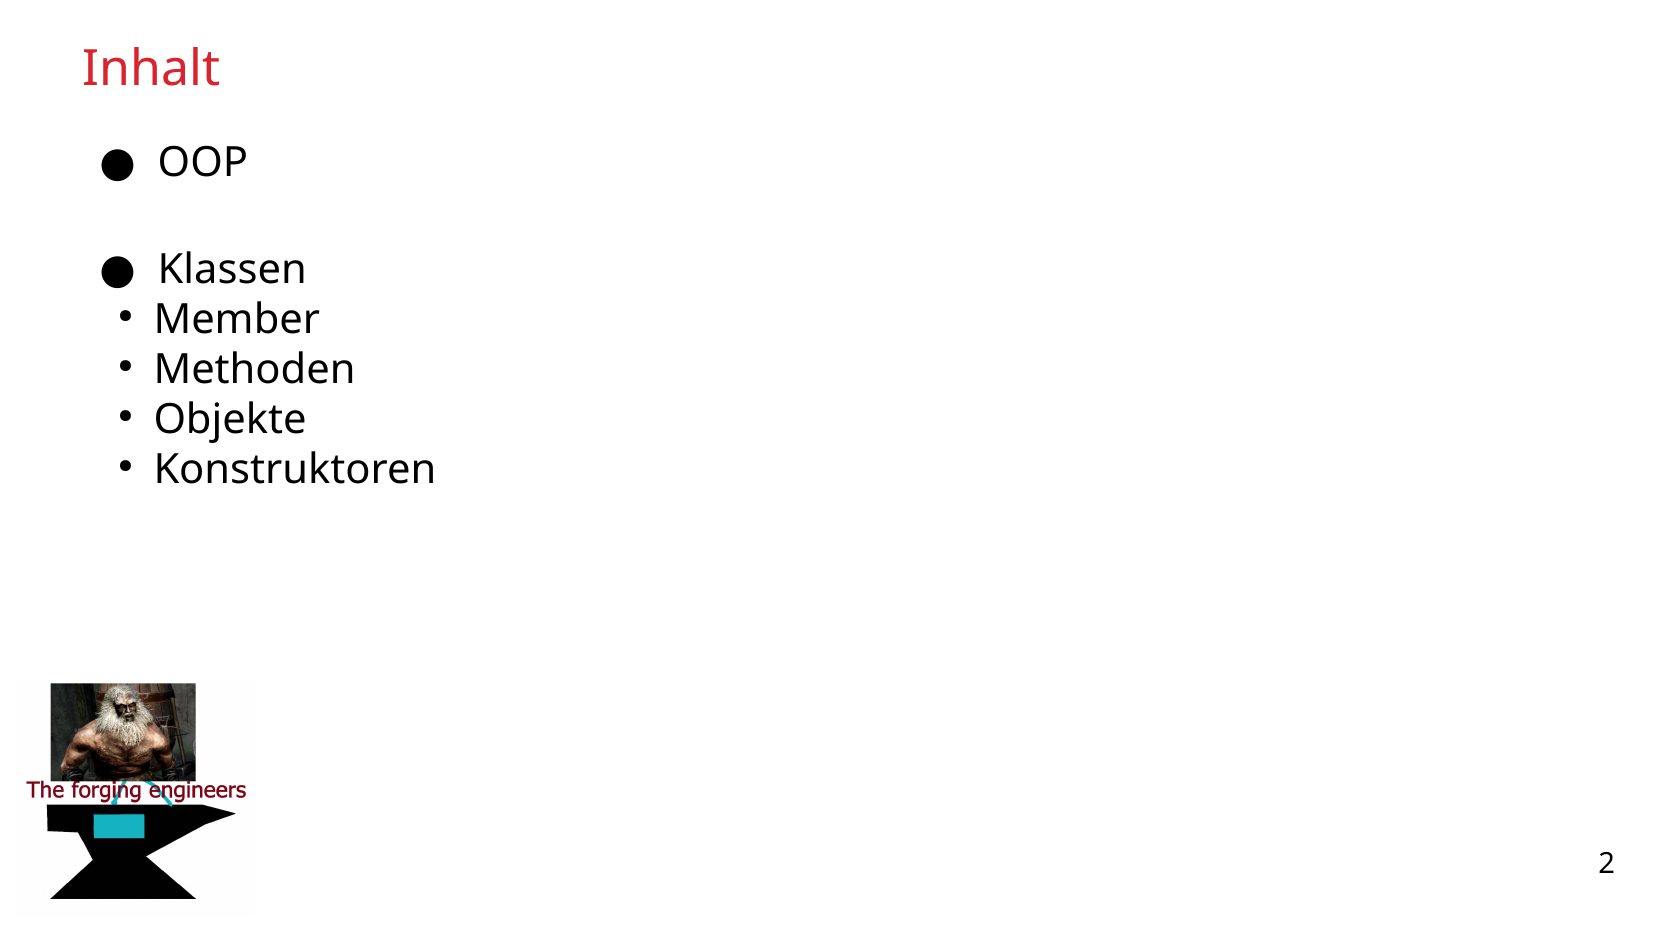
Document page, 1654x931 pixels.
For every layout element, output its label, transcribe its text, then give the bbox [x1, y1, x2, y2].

subtitle OOP Klassen Member Methoden Objekte Konstruktoren [82, 134, 1560, 579]
title Inhalt [82, 37, 1571, 95]
picture [17, 679, 254, 916]
